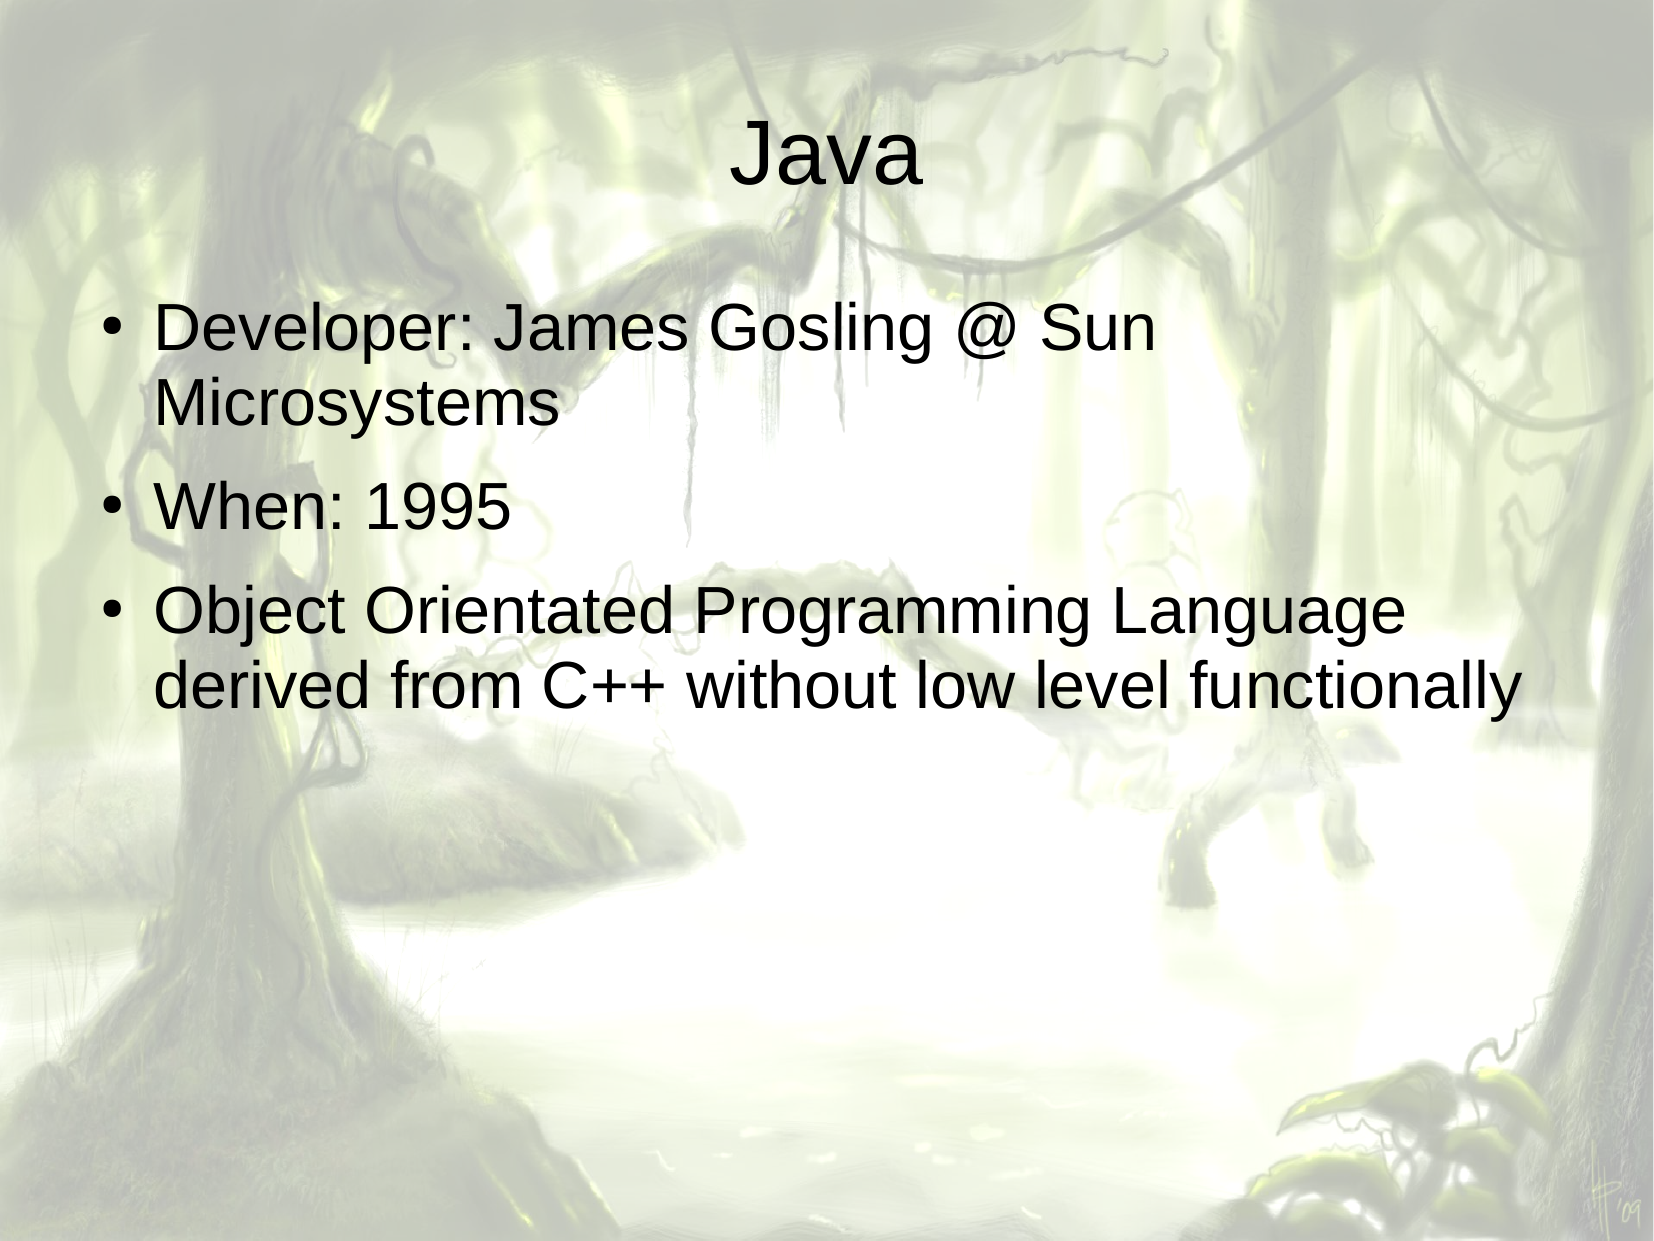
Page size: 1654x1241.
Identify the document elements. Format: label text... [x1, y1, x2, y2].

list Developer: James Gosling @ Sun Microsystems When: 1995 Object Orientated Programming Language derived from C++ without low level functionally [82, 290, 1538, 1010]
title Java [82, 49, 1571, 257]
